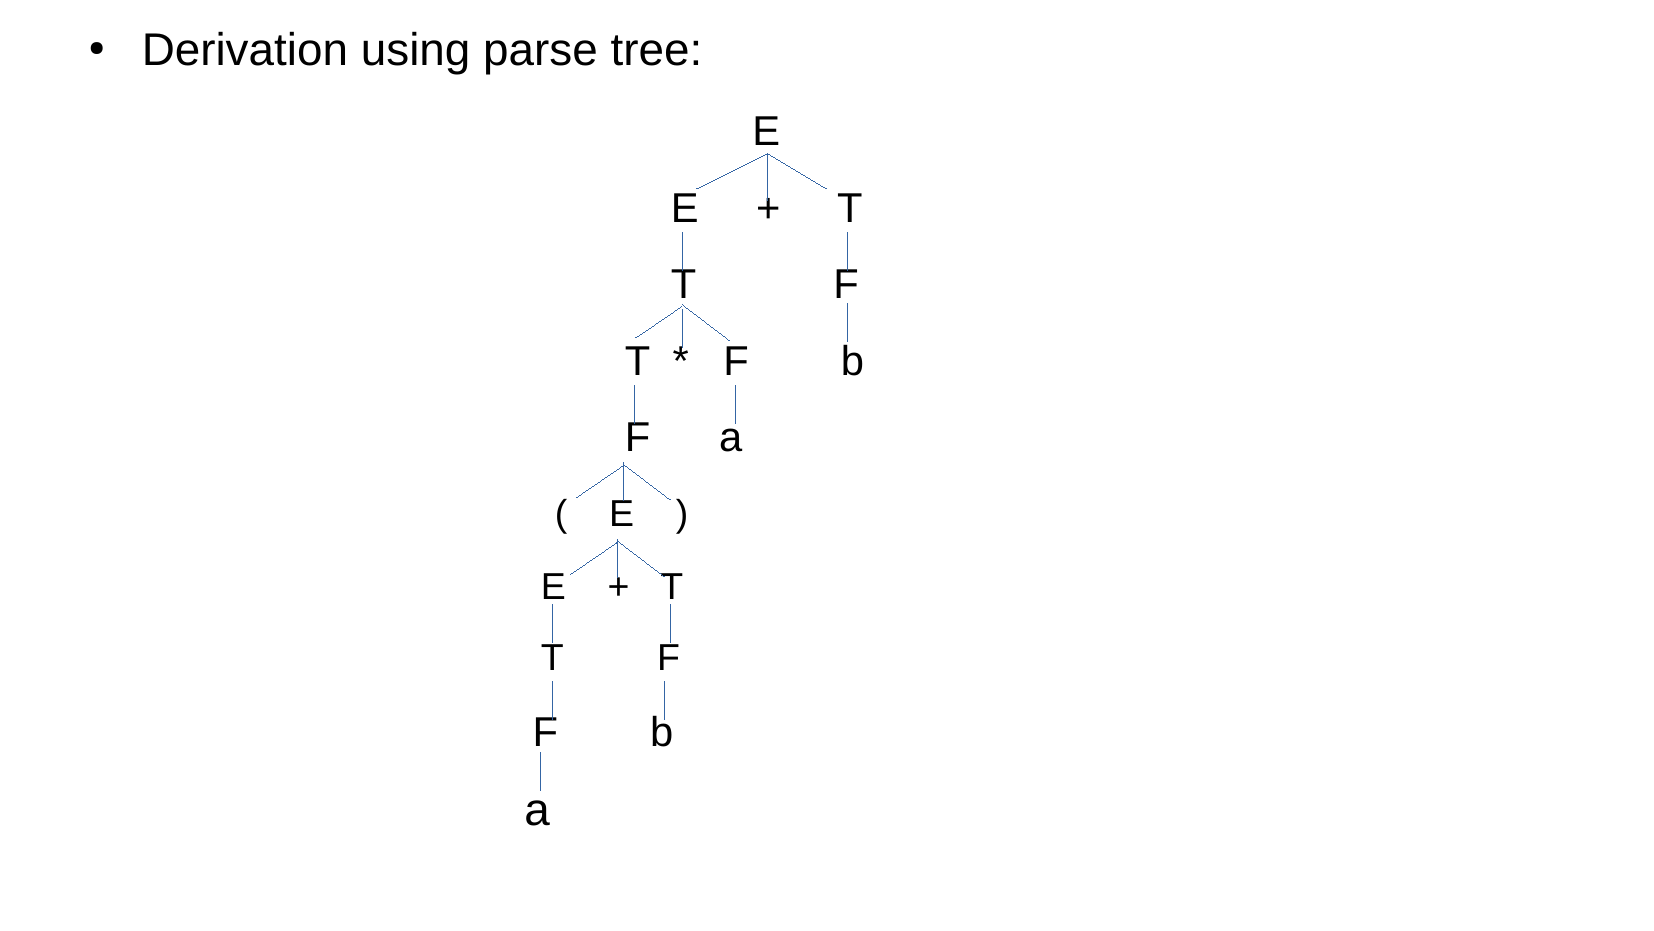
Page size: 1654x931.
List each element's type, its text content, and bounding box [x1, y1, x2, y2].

list Derivation using parse tree: E E + T T F T * F b F a ( E ) E + T T F F b a [70, 23, 1560, 910]
